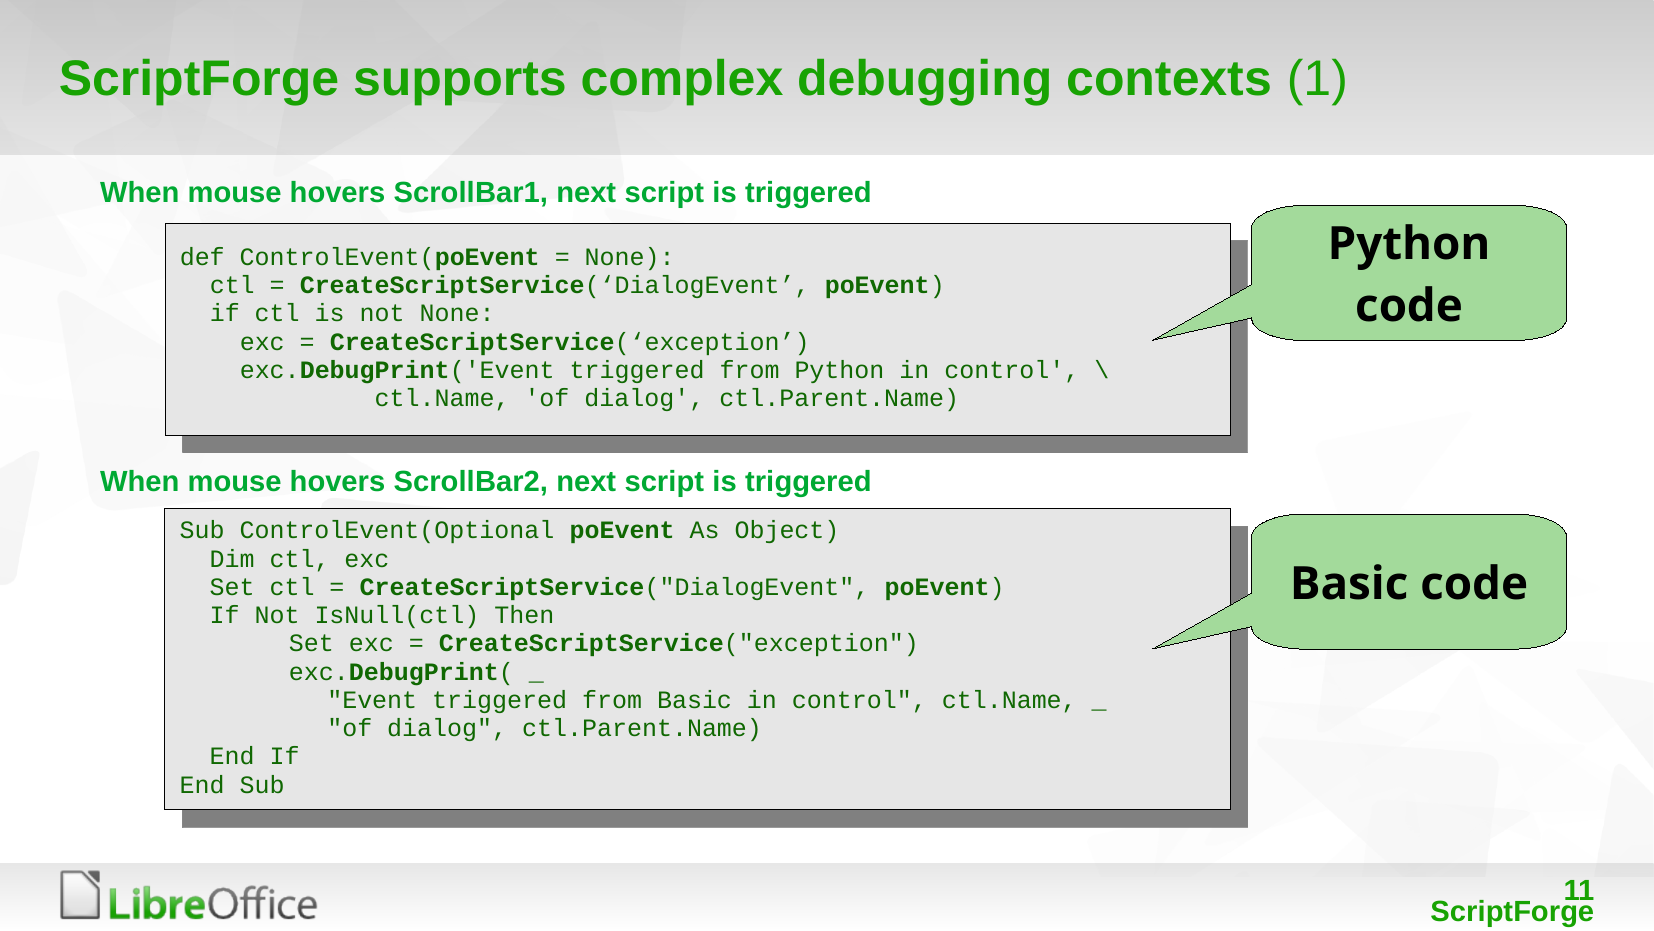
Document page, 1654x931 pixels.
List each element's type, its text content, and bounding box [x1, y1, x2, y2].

text_box Basic code [1152, 514, 1567, 650]
text_box When mouse hovers ScrollBar2, next script is triggered [85, 457, 1276, 515]
picture [915, 411, 1654, 877]
picture [0, 0, 783, 698]
picture [41, 851, 337, 931]
text_box def ControlEvent(poEvent = None): ctl = CreateScriptService(‘DialogEvent’, poEvent) if ctl is not None: exc = CreateScriptService(‘exception’) exc.DebugPrint('Event triggered from Python in control', \ ctl.Name, 'of dialog', ctl.Parent.Name) [165, 226, 1231, 436]
title ScriptForge supports complex debugging contexts (1) [59, 22, 1595, 133]
text_box When mouse hovers ScrollBar1, next script is triggered [85, 168, 1276, 226]
text_box Sub ControlEvent(Optional poEvent As Object) Dim ctl, exc Set ctl = CreateScriptService("DialogEvent", poEvent) If Not IsNull(ctl) Then Set exc = CreateScriptService("exception") exc.DebugPrint( _ "Event triggered from Basic in control", ctl.Name, _ "of dialog", ctl.Parent.Name) End If End Sub [164, 515, 1231, 810]
text_box Python code [1152, 205, 1567, 341]
